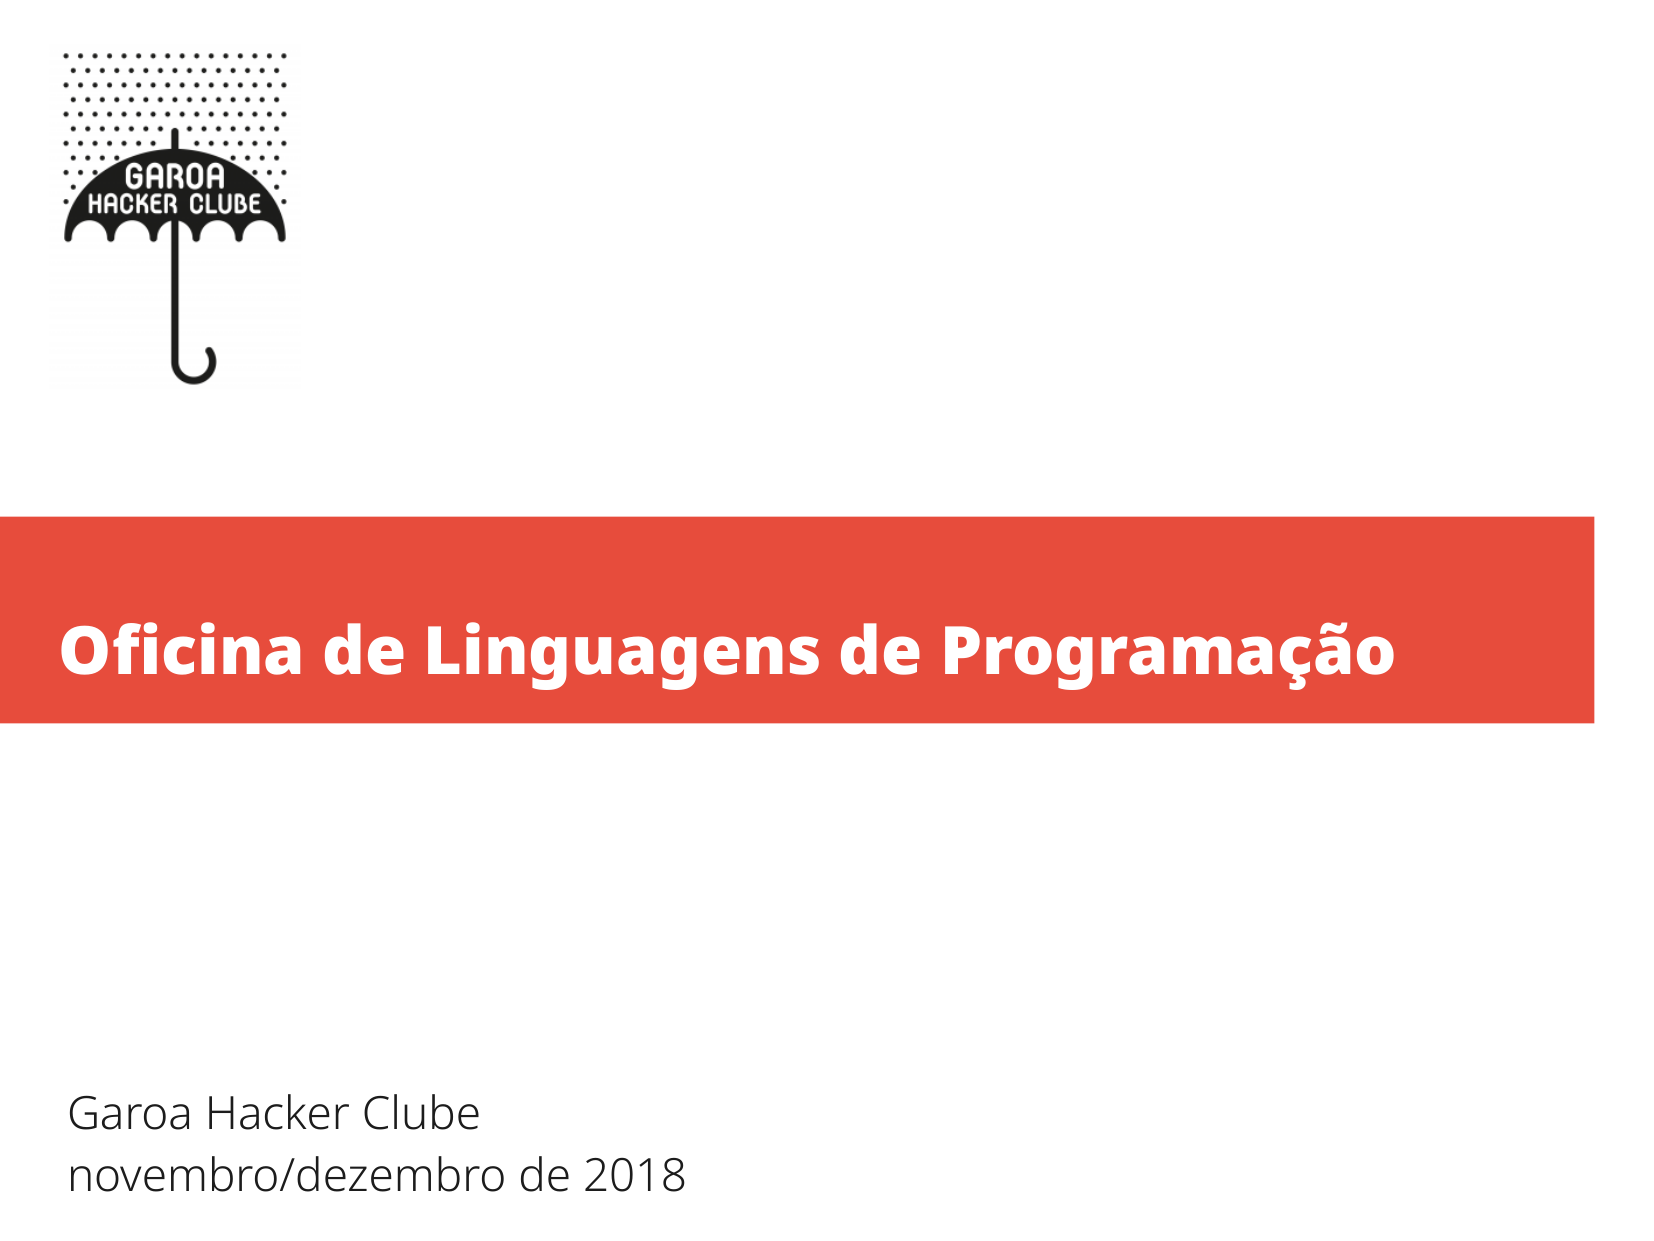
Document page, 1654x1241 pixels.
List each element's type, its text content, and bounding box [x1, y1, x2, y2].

subtitle Garoa Hacker Clube novembro/dezembro de 2018 Facilitação: @ramalhoorg [67, 767, 1573, 1182]
title Oficina de Linguagens de Programação [59, 546, 1595, 694]
picture [49, 44, 301, 394]
